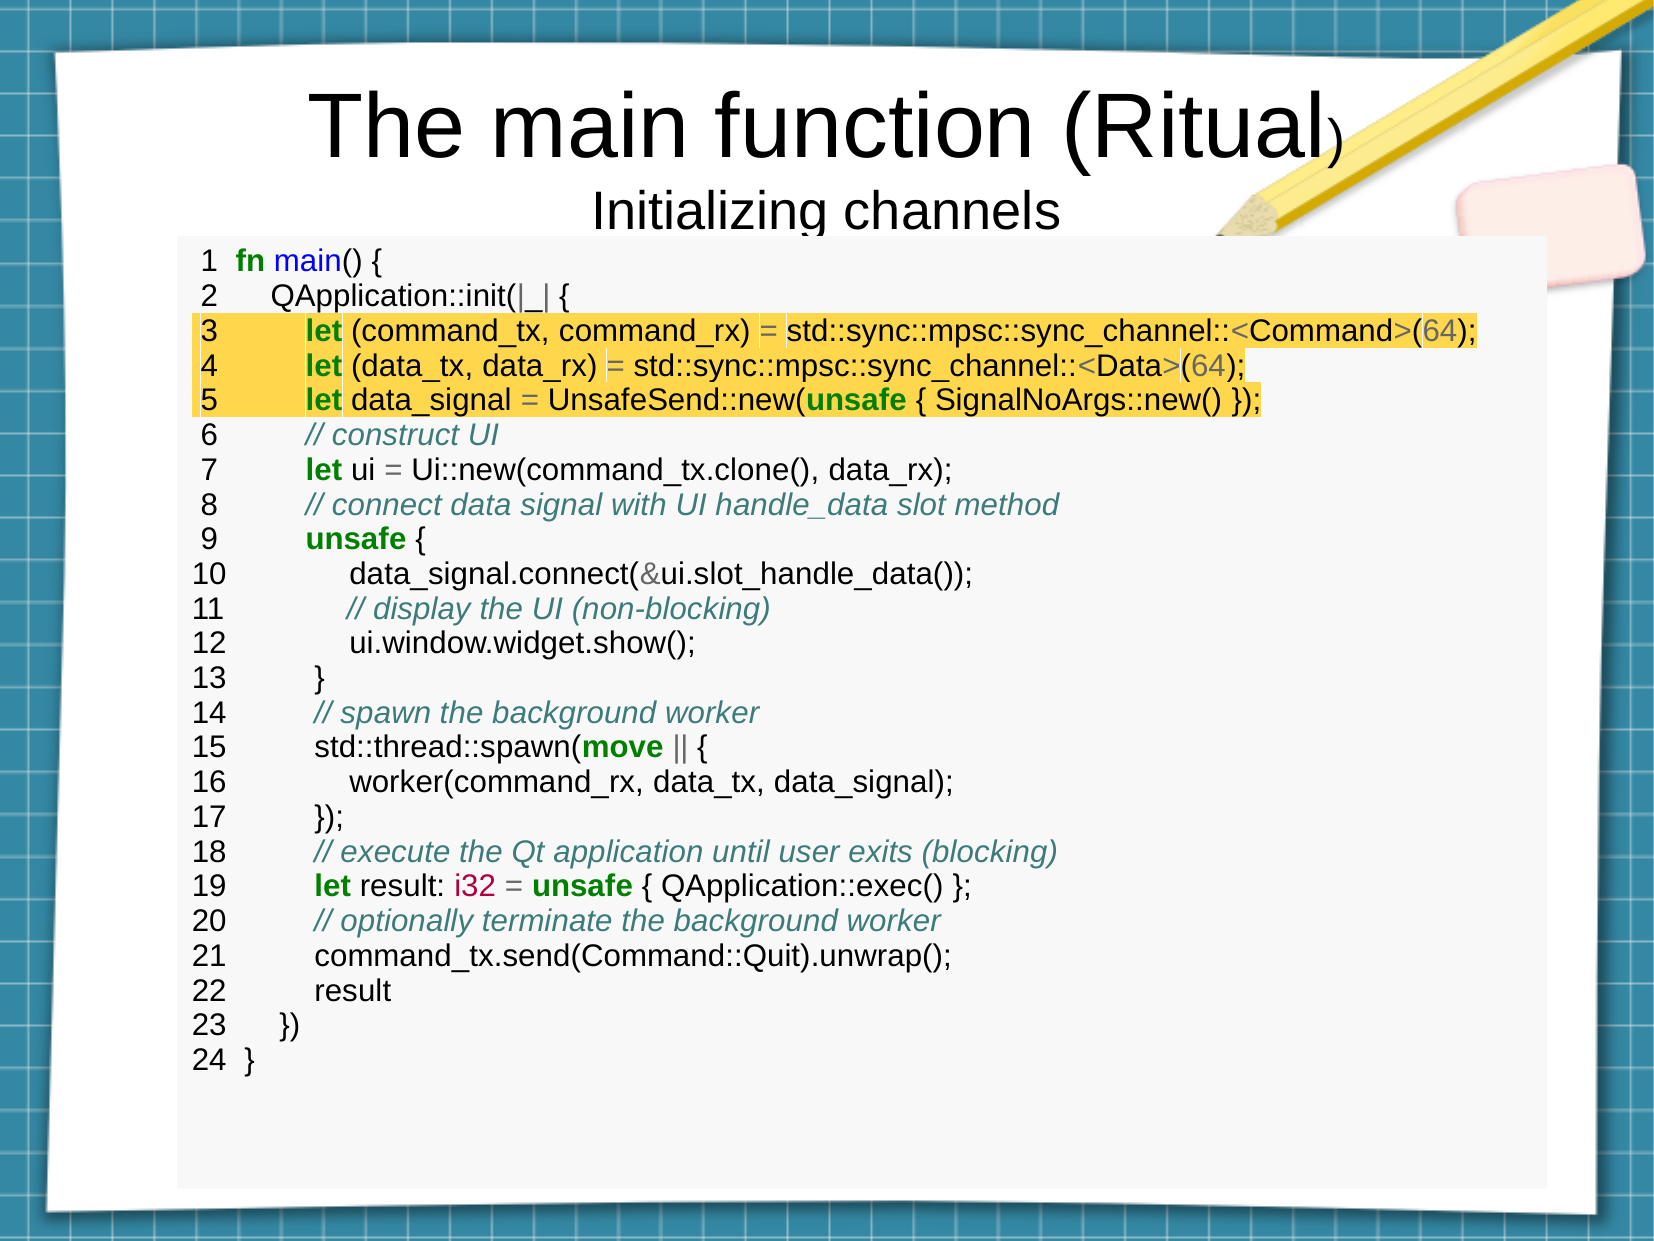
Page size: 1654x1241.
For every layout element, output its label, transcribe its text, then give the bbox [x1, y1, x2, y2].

text_box 1 fn main() { 2 QApplication::init(|_| { 3 let (command_tx, command_rx) = std::sync::mpsc::sync_channel::<Command>(64); 4 let (data_tx, data_rx) = std::sync::mpsc::sync_channel::<Data>(64); 5 let data_signal = UnsafeSend::new(unsafe { SignalNoArgs::new() }); 6 // construct UI 7 let ui = Ui::new(command_tx.clone(), data_rx); 8 // connect data signal with UI handle_data slot method 9 unsafe { 10 data_signal.connect(&ui.slot_handle_data()); 11 // display the UI (non-blocking) 12 ui.window.widget.show(); 13 } 14 // spawn the background worker 15 std::thread::spawn(move || { 16 worker(command_rx, data_tx, data_signal); 17 }); 18 // execute the Qt application until user exits (blocking) 19 let result: i32 = unsafe { QApplication::exec() }; 20 // optionally terminate the background worker 21 command_tx.send(Command::Quit).unwrap(); 22 result 23 }) 24 } [177, 236, 1548, 1189]
picture [0, 0, 1654, 1241]
text_box The main function (Ritual) Initializing channels [82, 49, 1571, 257]
